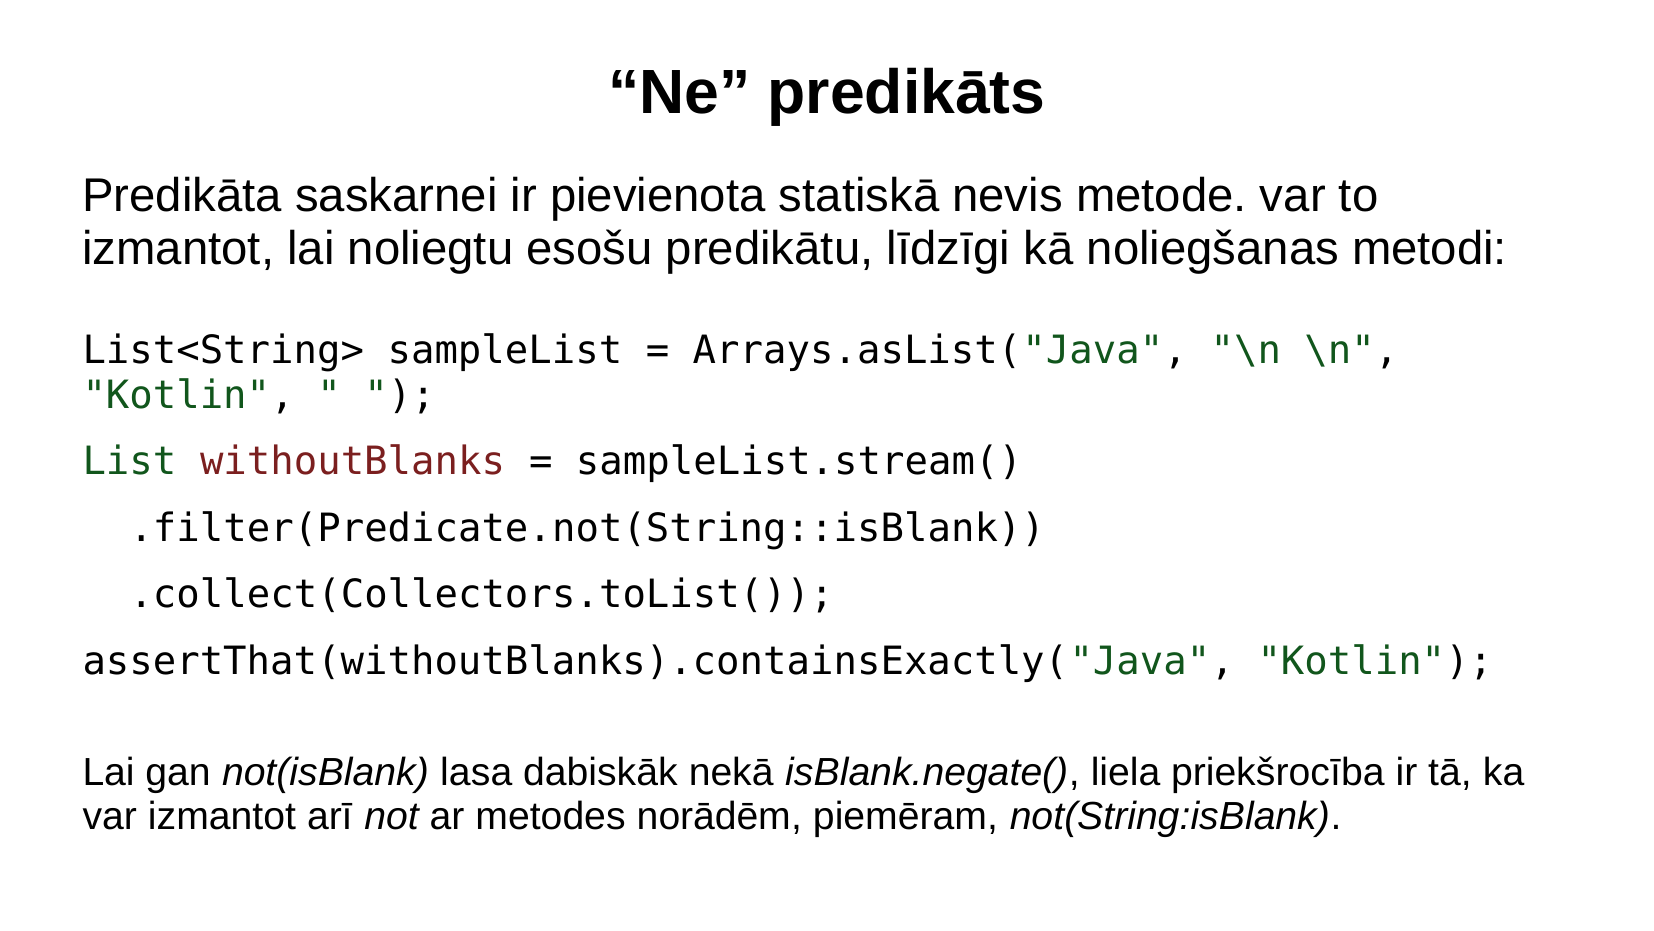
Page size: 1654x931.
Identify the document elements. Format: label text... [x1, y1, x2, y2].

list Predikāta saskarnei ir pievienota statiskā nevis metode. var to izmantot, lai noliegtu esošu predikātu, līdzīgi kā noliegšanas metodi: List<String> sampleList = Arrays.asList("Java", "\n \n", "Kotlin", " "); List withoutBlanks = sampleList.stream() .filter(Predicate.not(String::isBlank)) .collect(Collectors.toList()); assertThat(withoutBlanks).containsExactly("Java", "Kotlin"); Lai gan not(isBlank) lasa dabiskāk nekā isBlank.negate(), liela priekšrocība ir tā, ka var izmantot arī not ar metodes norādēm, piemēram, not(String:isBlank). [82, 168, 1538, 889]
title “Ne” predikāts [82, 37, 1571, 147]
